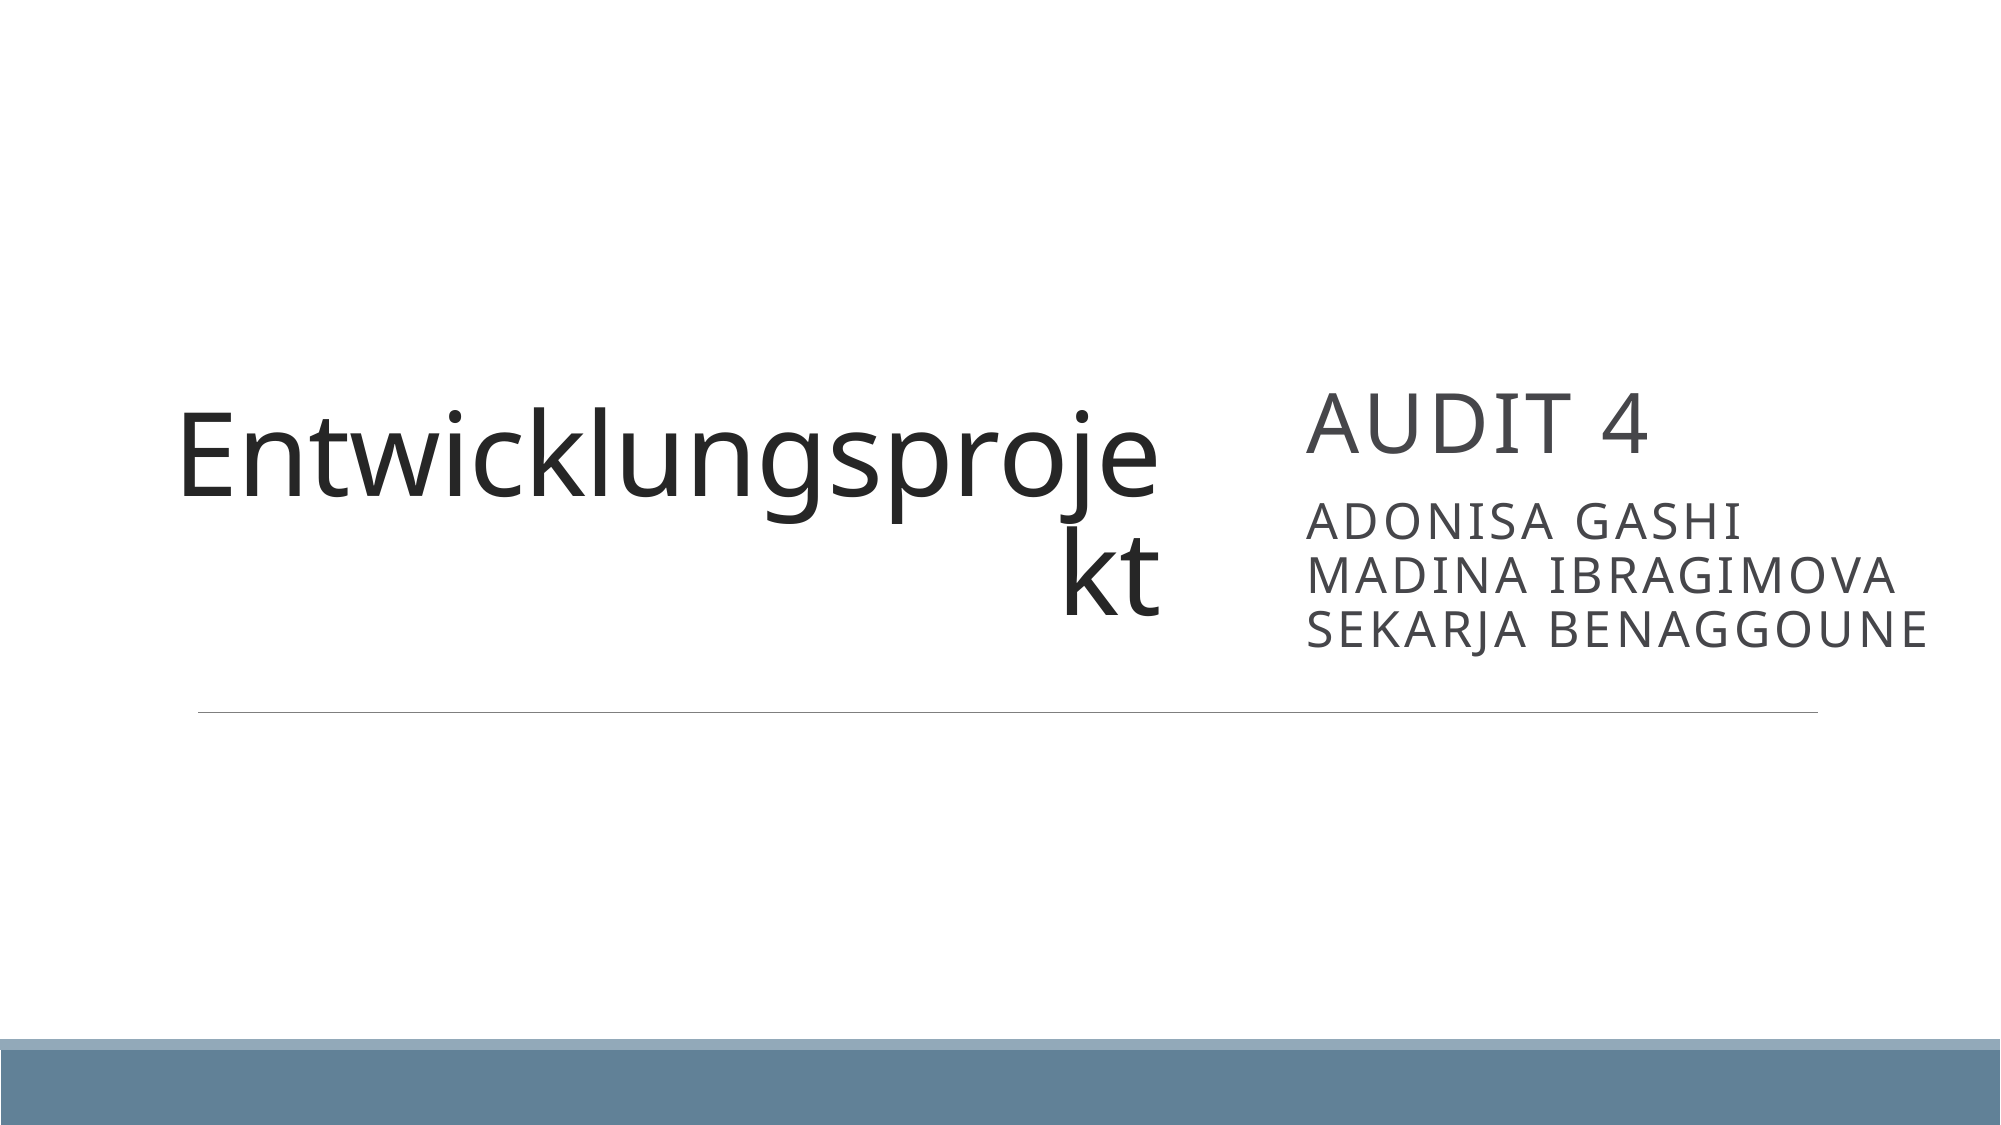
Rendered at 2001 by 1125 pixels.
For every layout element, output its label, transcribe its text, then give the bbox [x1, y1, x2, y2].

title Entwicklungsprojekt [158, 105, 1185, 935]
subtitle Audit 4 Adonisa Gashi Madina Ibragimova Sekarja benaggoune [1291, 105, 2000, 935]
